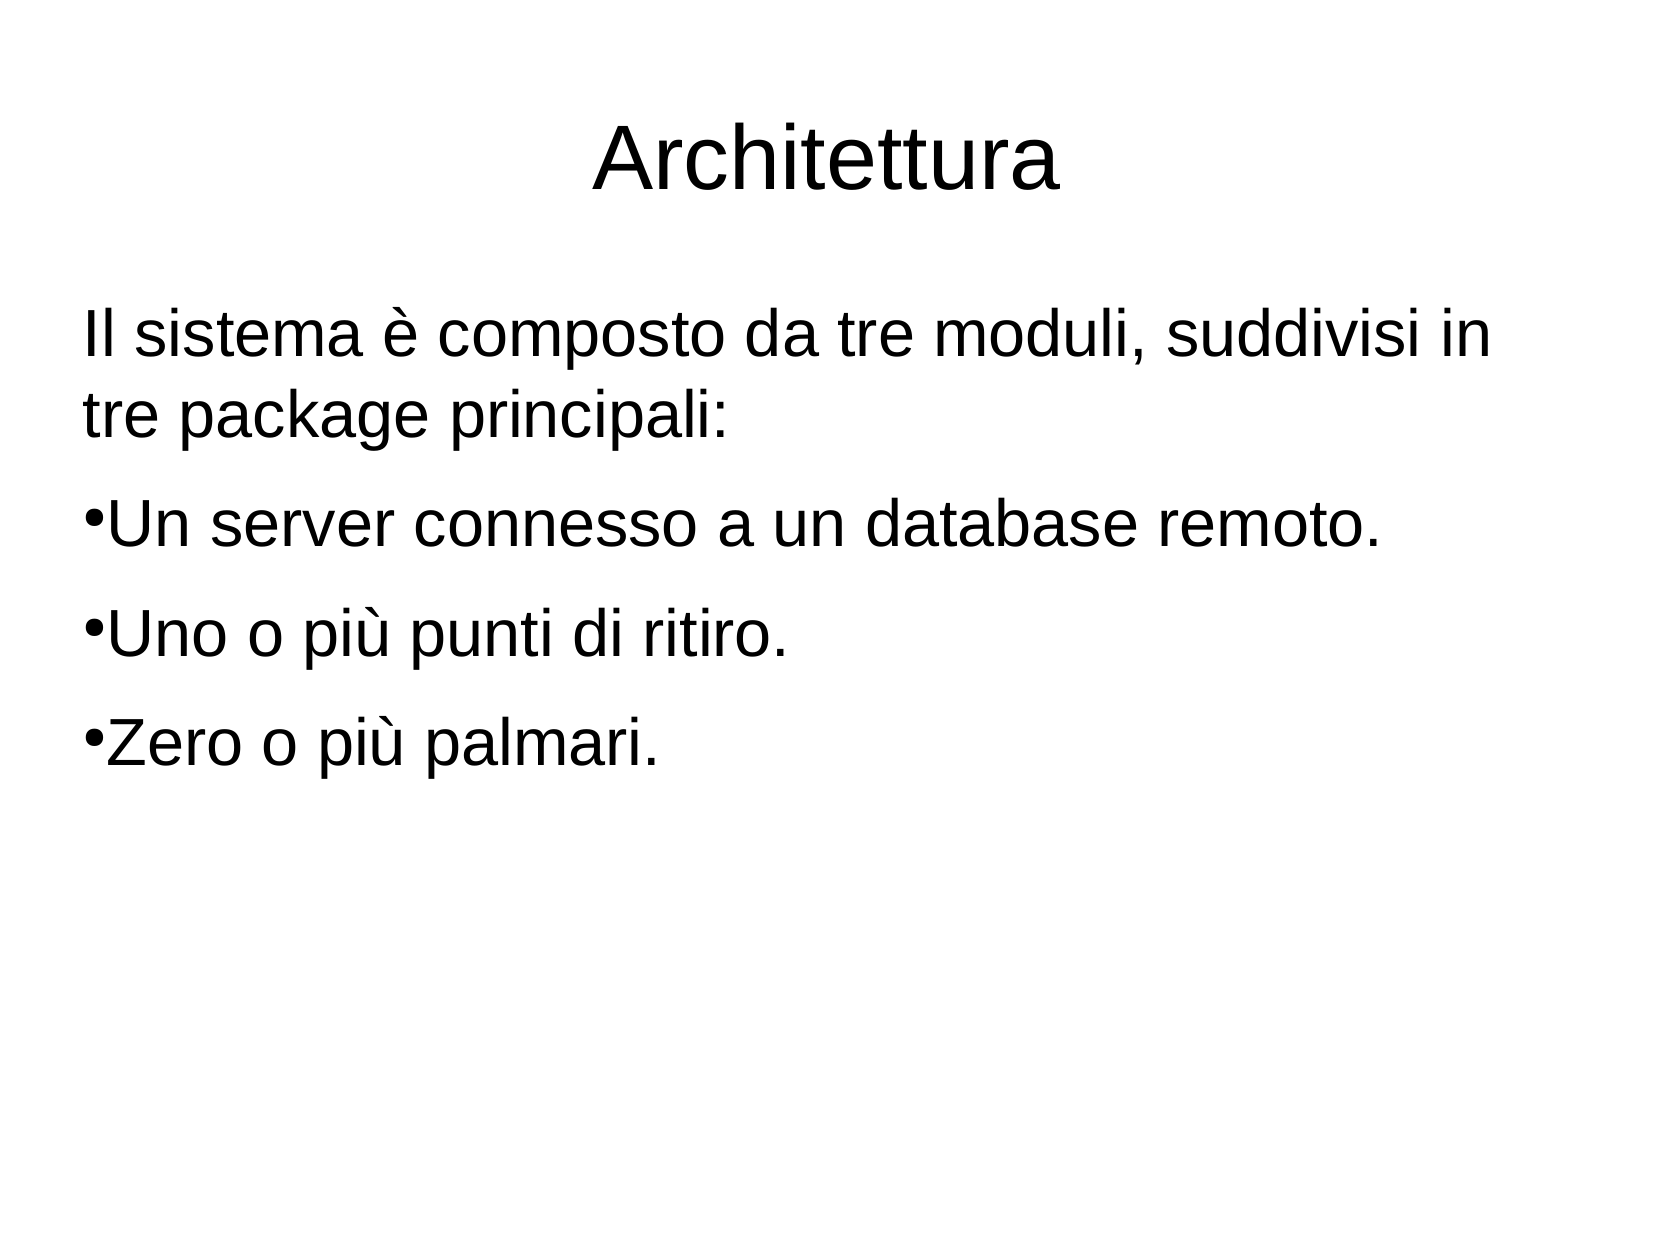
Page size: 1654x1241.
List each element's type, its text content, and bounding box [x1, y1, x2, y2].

title Architettura [82, 49, 1571, 257]
list Il sistema è composto da tre moduli, suddivisi in tre package principali: Un server connesso a un database remoto. Uno o più punti di ritiro. Zero o più palmari. [82, 290, 1571, 1010]
